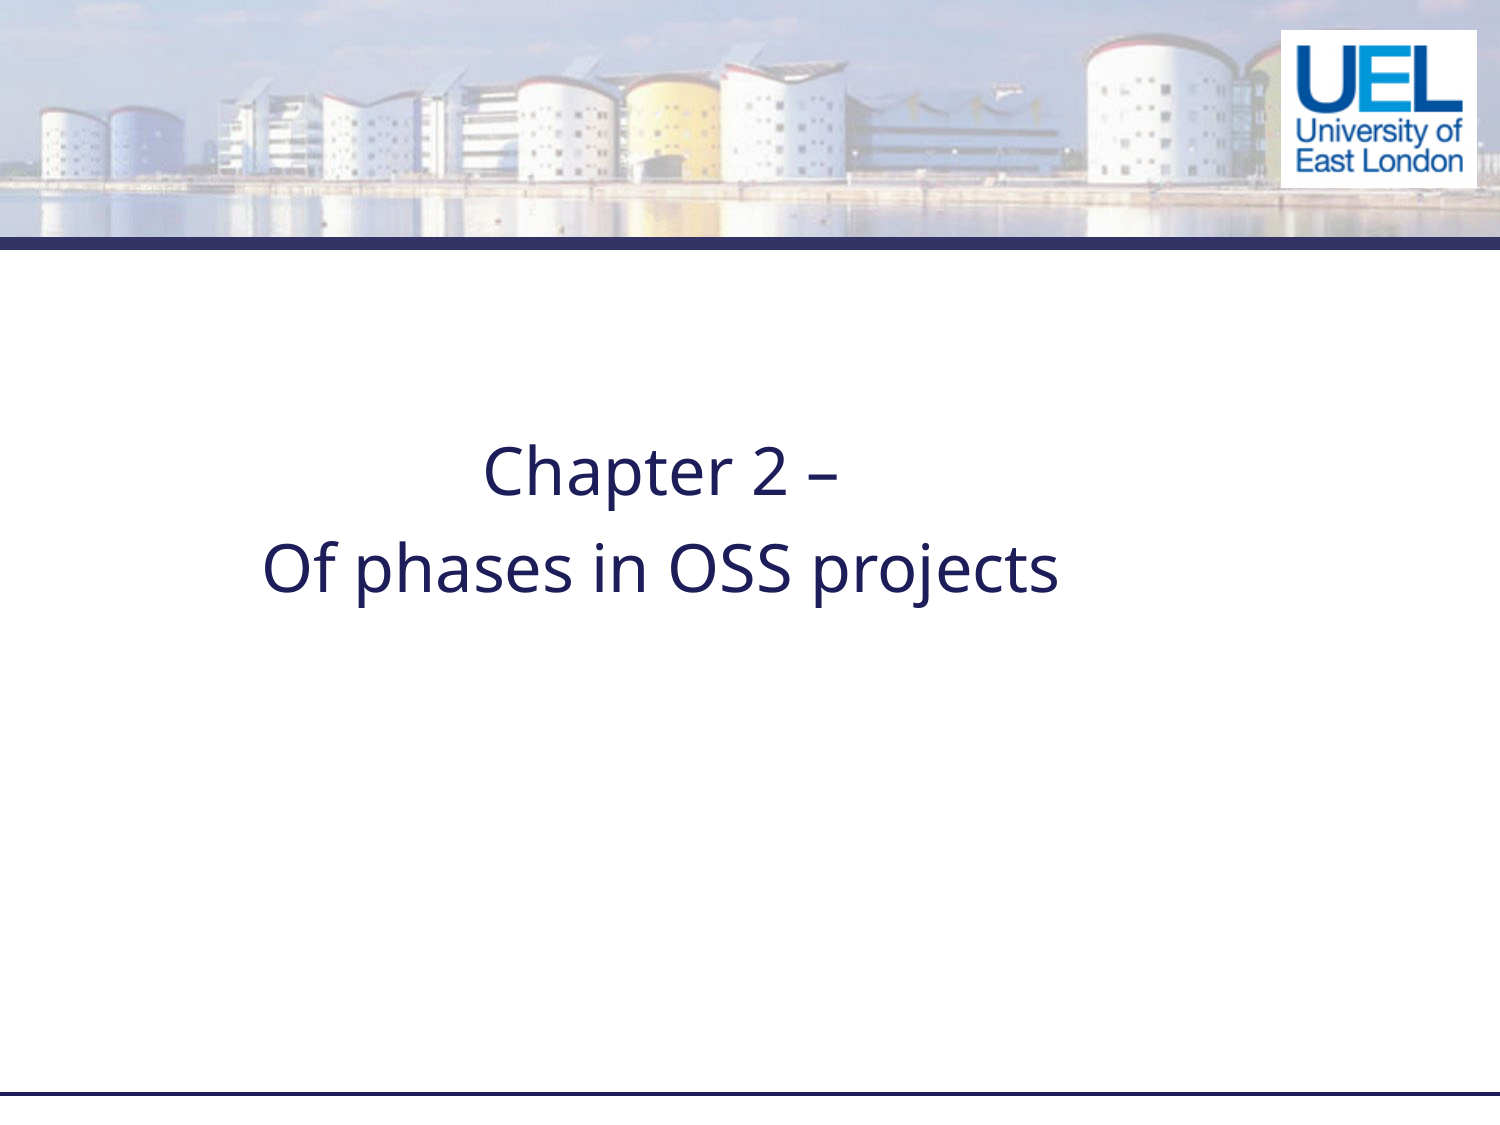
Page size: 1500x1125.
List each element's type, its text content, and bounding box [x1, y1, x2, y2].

picture [0, 0, 1500, 237]
subtitle Chapter 2 – Of phases in OSS projects [76, 17, 1247, 991]
